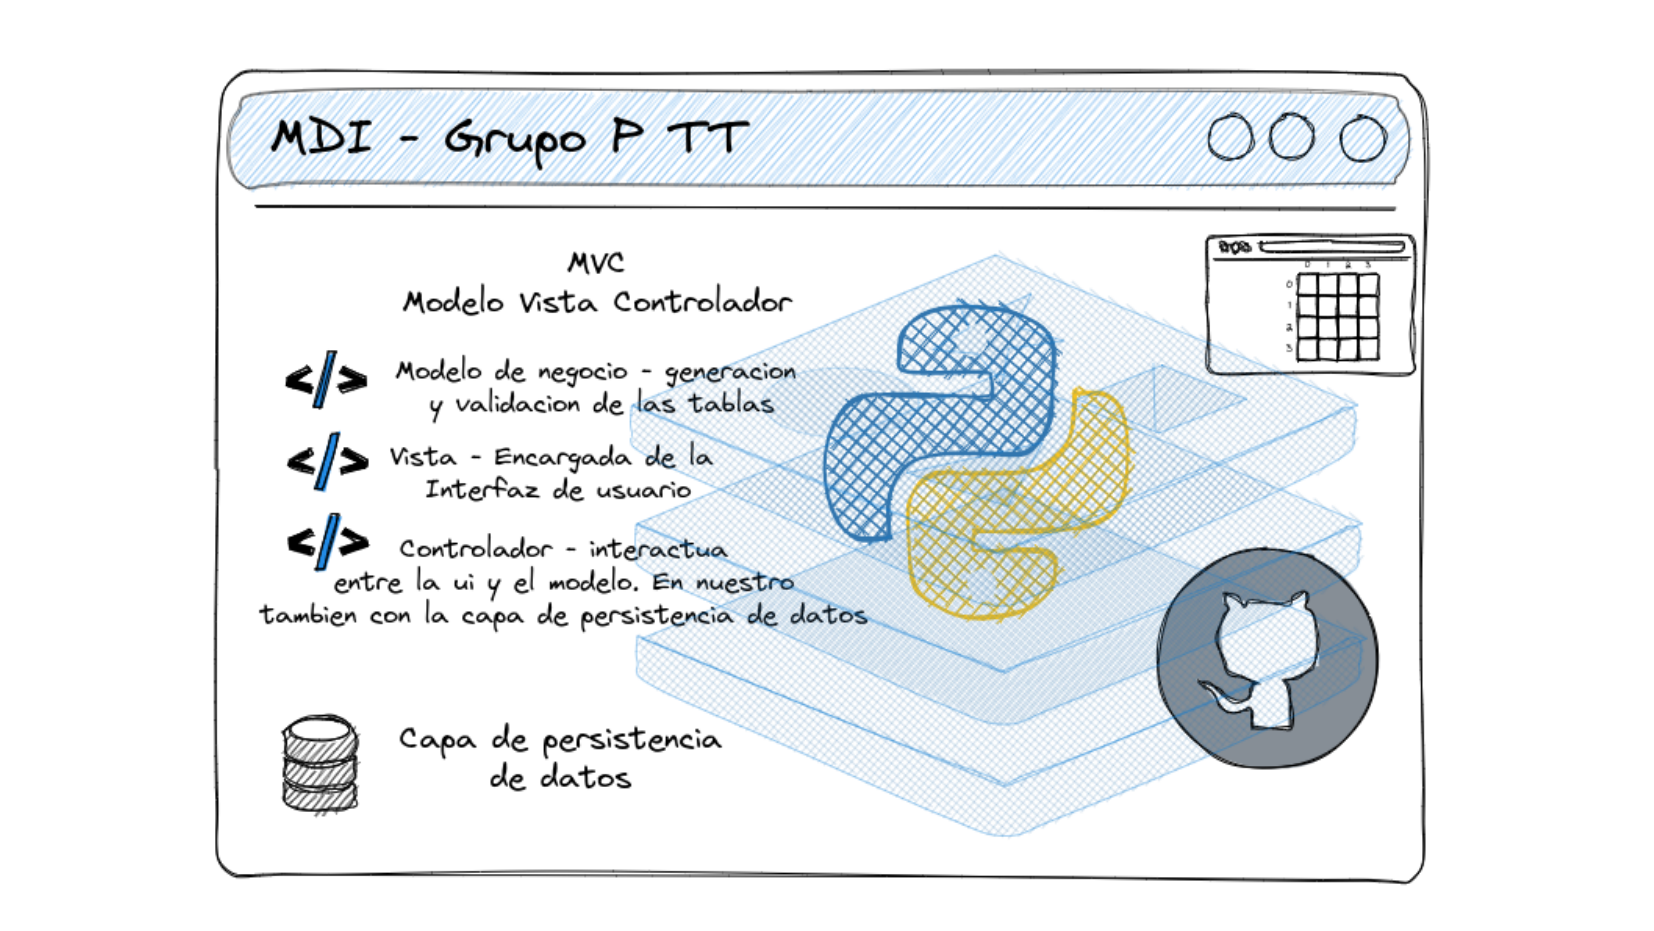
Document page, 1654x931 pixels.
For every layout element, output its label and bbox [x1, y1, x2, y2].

picture [200, 55, 1443, 898]
